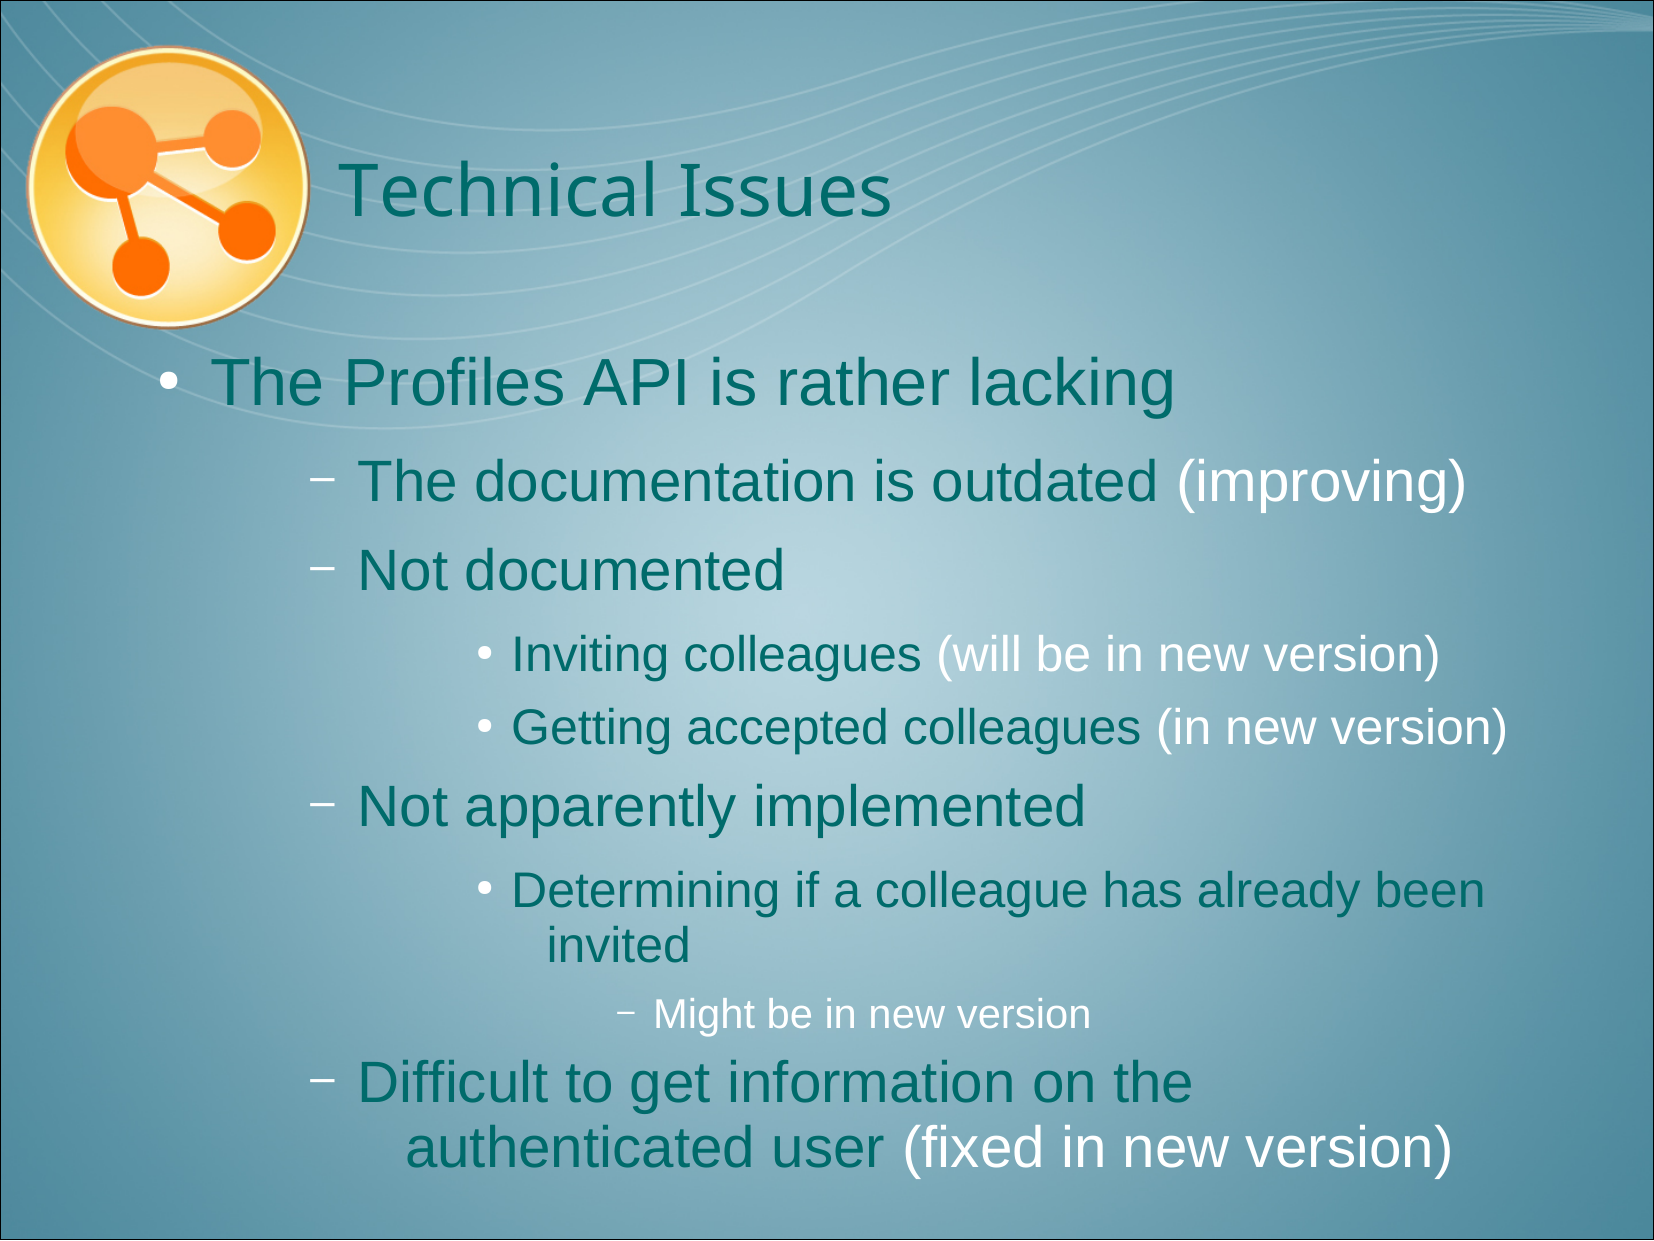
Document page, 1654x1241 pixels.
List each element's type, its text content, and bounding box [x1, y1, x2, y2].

title Technical Issues [338, 35, 1534, 341]
list The Profiles API is rather lacking The documentation is outdated (improving) Not documented Inviting colleagues (will be in new version) Getting accepted colleagues (in new version) Not apparently implemented Determining if a colleague has already been invited Might be in new version Difficult to get information on the authenticated user (fixed in new version) [121, 344, 1534, 1135]
picture [1, 1, 1653, 1239]
